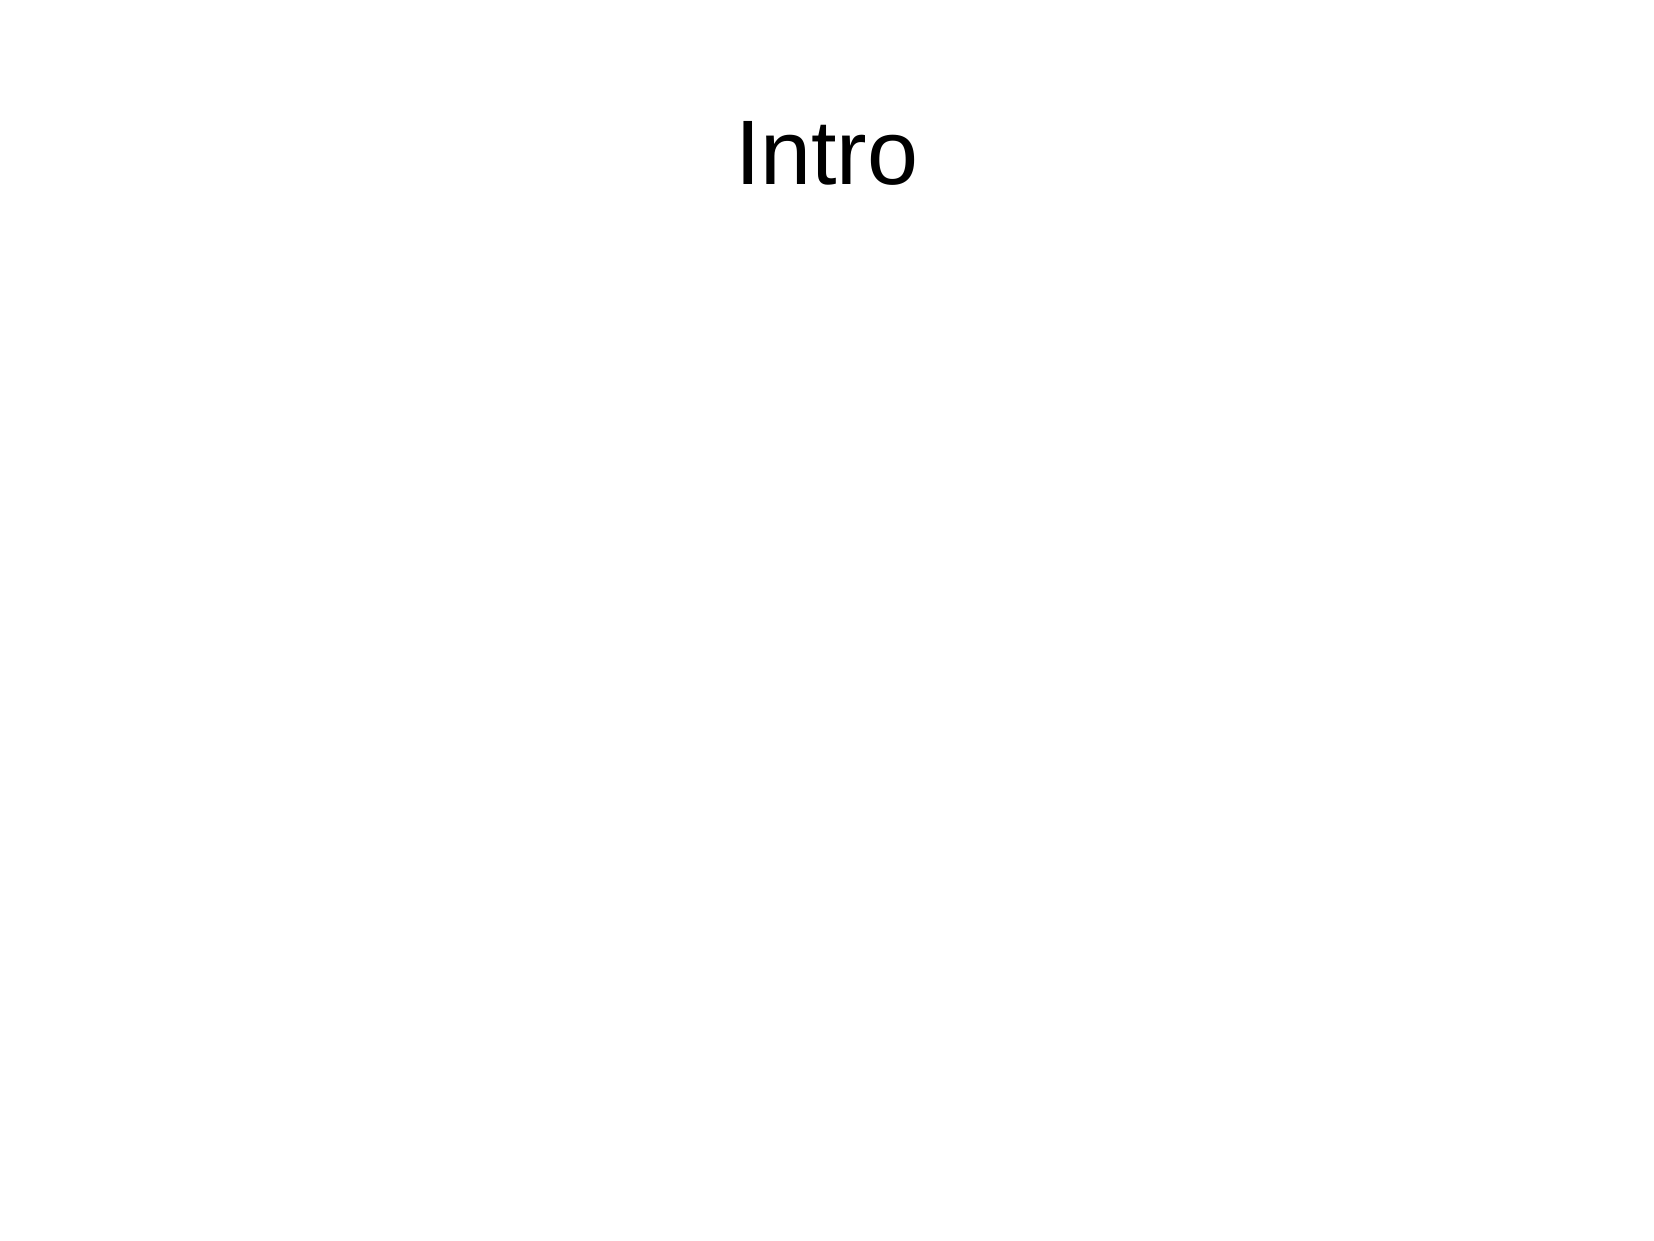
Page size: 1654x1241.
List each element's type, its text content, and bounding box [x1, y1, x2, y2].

title Intro [82, 49, 1571, 257]
